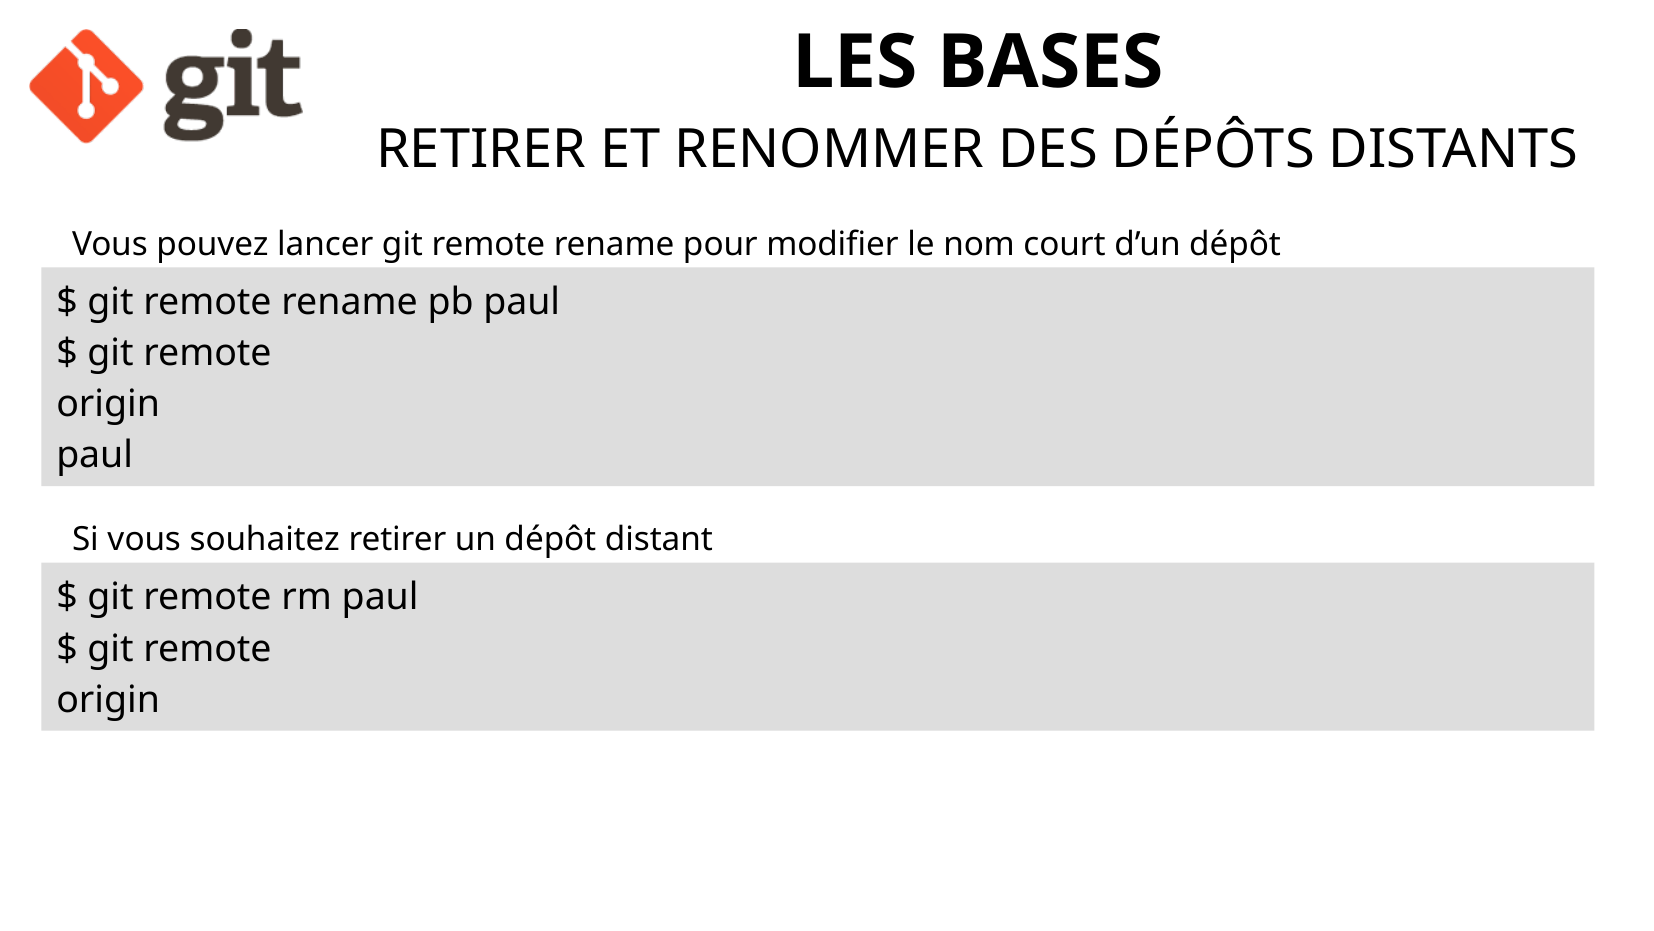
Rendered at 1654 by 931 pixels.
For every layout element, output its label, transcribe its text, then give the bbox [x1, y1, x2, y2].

picture [29, 29, 303, 144]
text_box Si vous souhaitez retirer un dépôt distant [57, 507, 1424, 562]
text_box $ git remote rm paul $ git remote origin [41, 562, 1595, 704]
text_box Les bases Retirer et renommer des dépôts distants [302, 0, 1654, 198]
text_box $ git remote rename pb paul $ git remote origin paul [41, 267, 1595, 451]
text_box Vous pouvez lancer git remote rename pour modifier le nom court d’un dépôt distant. [57, 212, 1424, 267]
